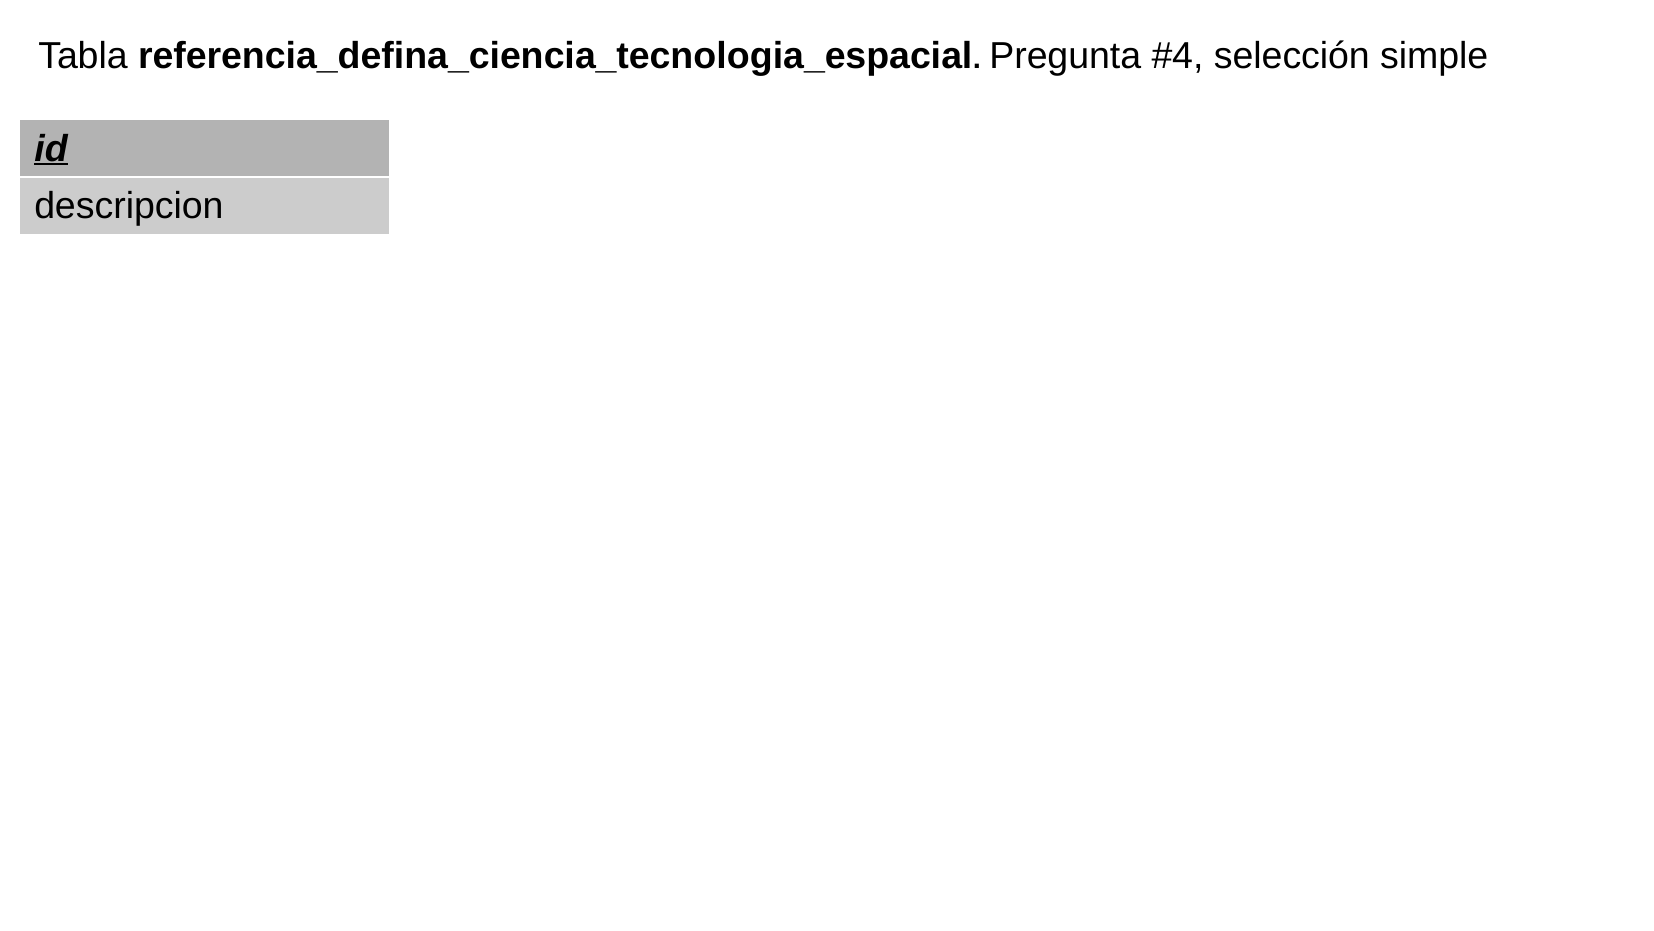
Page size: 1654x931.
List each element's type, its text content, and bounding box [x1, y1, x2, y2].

table_cell descripcion [20, 178, 389, 234]
text_box Tabla referencia_defina_ciencia_tecnologia_espacial. Pregunta #4, selección simple [23, 23, 1618, 165]
table_header id [20, 120, 389, 176]
